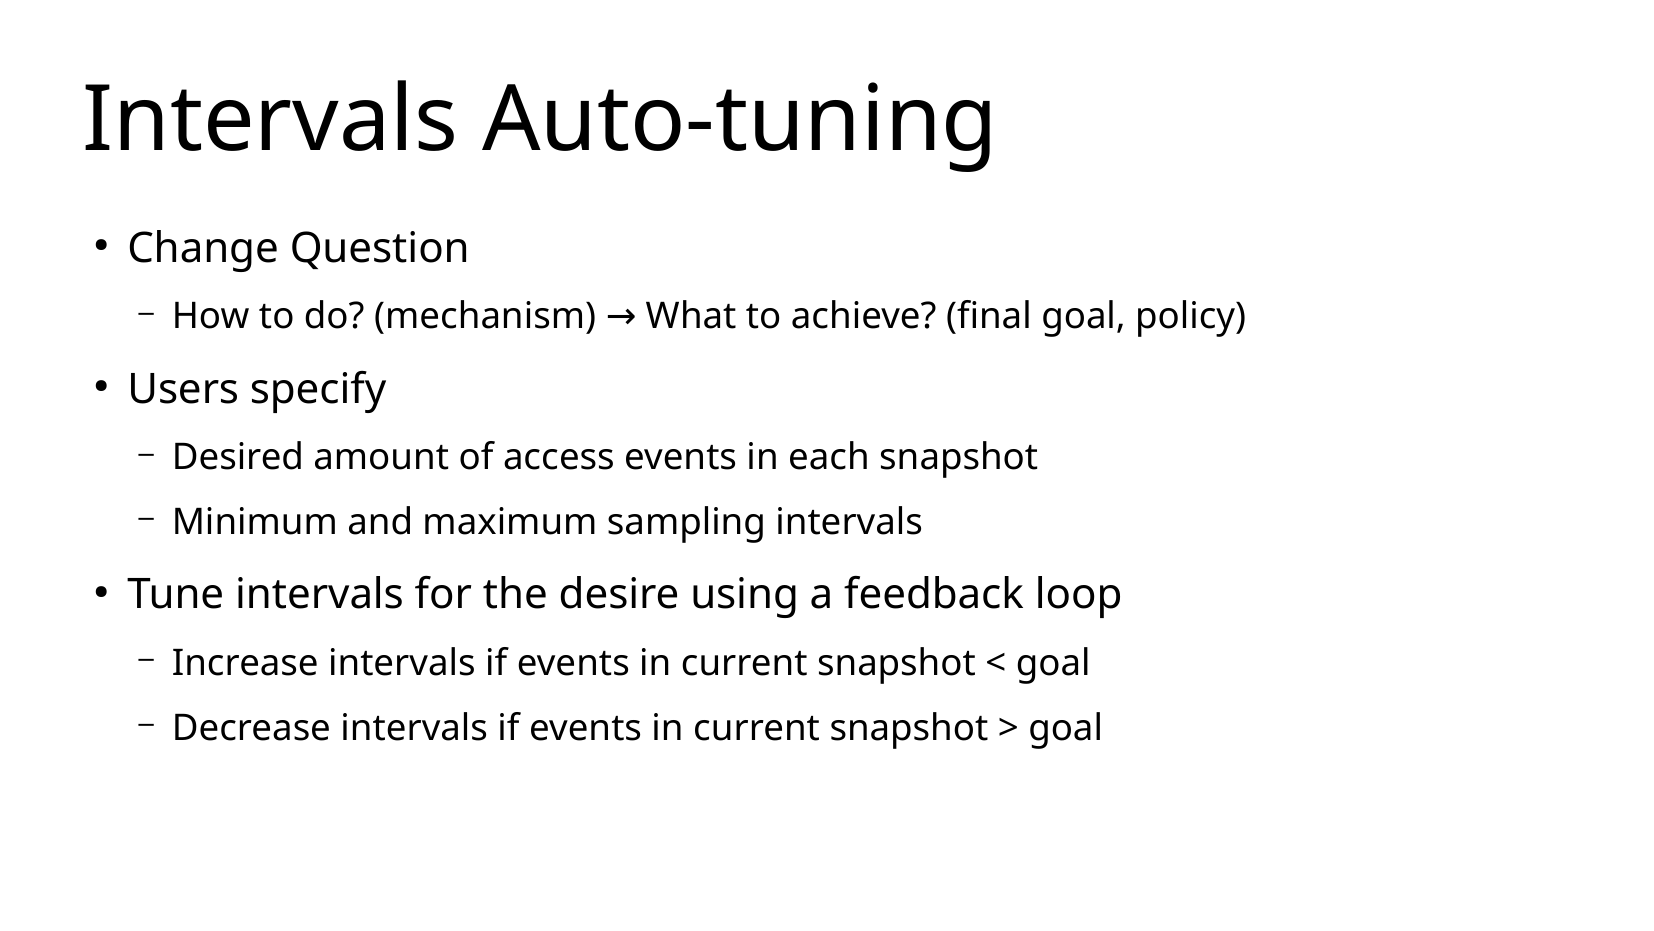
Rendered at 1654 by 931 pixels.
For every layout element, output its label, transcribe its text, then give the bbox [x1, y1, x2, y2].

title Intervals Auto-tuning [82, 37, 1571, 193]
list Change Question How to do? (mechanism) → What to achieve? (final goal, policy) Users specify Desired amount of access events in each snapshot Minimum and maximum sampling intervals Tune intervals for the desire using a feedback loop Increase intervals if events in current snapshot < goal Decrease intervals if events in current snapshot > goal [82, 217, 1571, 758]
